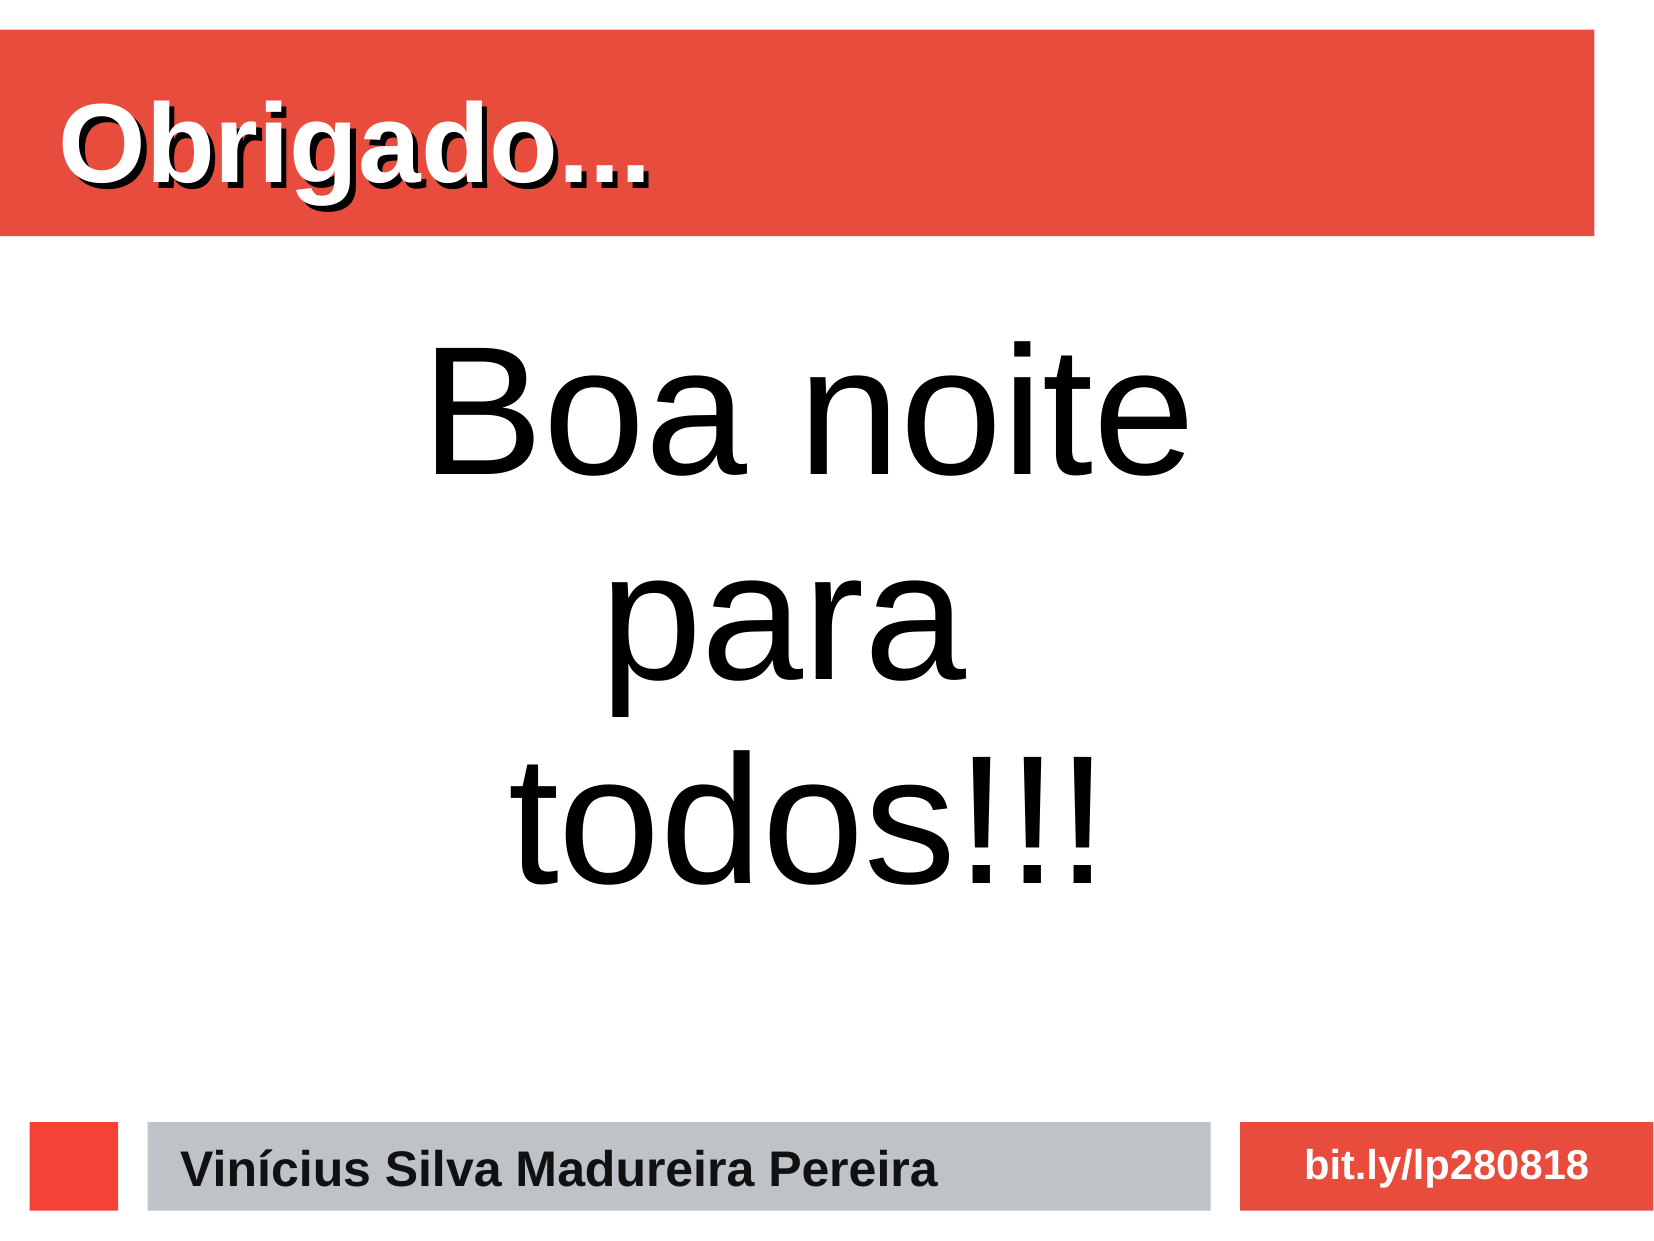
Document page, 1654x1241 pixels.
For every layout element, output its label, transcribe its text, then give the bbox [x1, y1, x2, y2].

text_box bit.ly/lp280818 [1228, 1134, 1654, 1205]
text_box Boa noite para todos!!! [70, 301, 1548, 1135]
title Obrigado... [59, 59, 1595, 207]
text_box Vinícius Silva Madureira Pereira [165, 1133, 1170, 1205]
